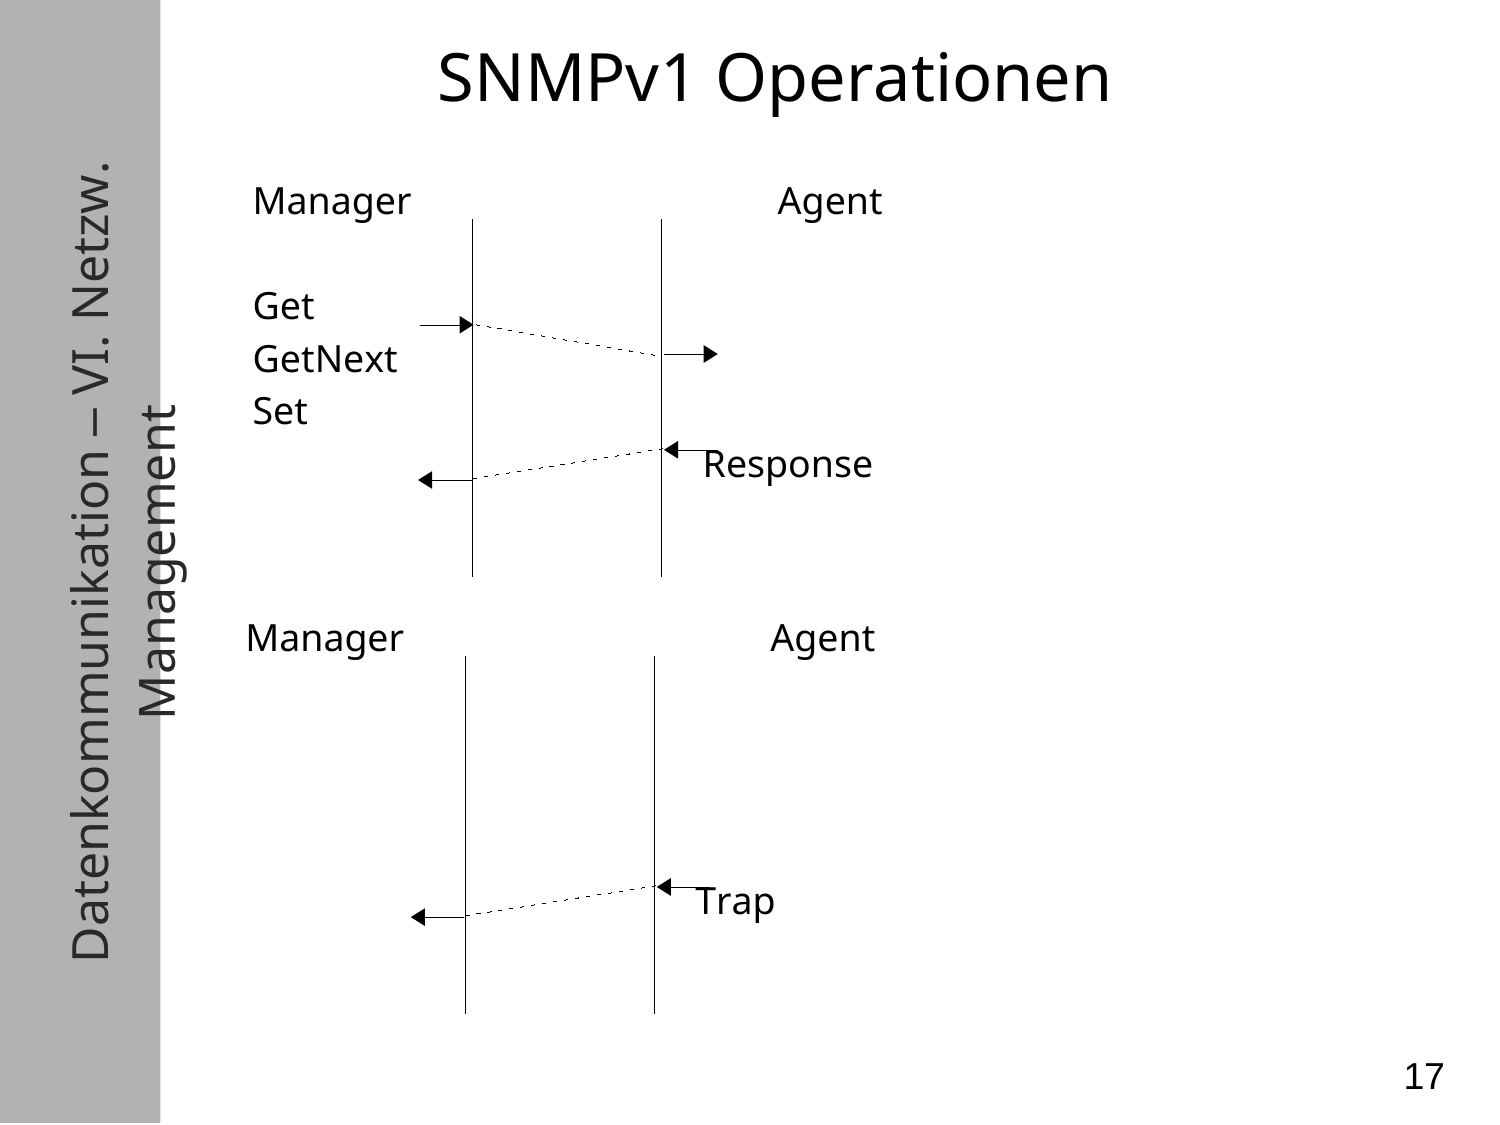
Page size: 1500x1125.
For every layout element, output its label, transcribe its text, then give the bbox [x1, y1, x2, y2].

text_box [0, 0, 160, 1123]
text_box Datenkommunikation – VI. Netzw. Management [47, 1, 178, 1124]
text_box Manager Agent Get GetNext Set Response [237, 165, 1448, 618]
text_box Manager Agent Trap [230, 602, 1440, 1055]
text_box <number> [1403, 1056, 1479, 1106]
text_box SNMPv1 Operationen [318, 27, 1233, 123]
